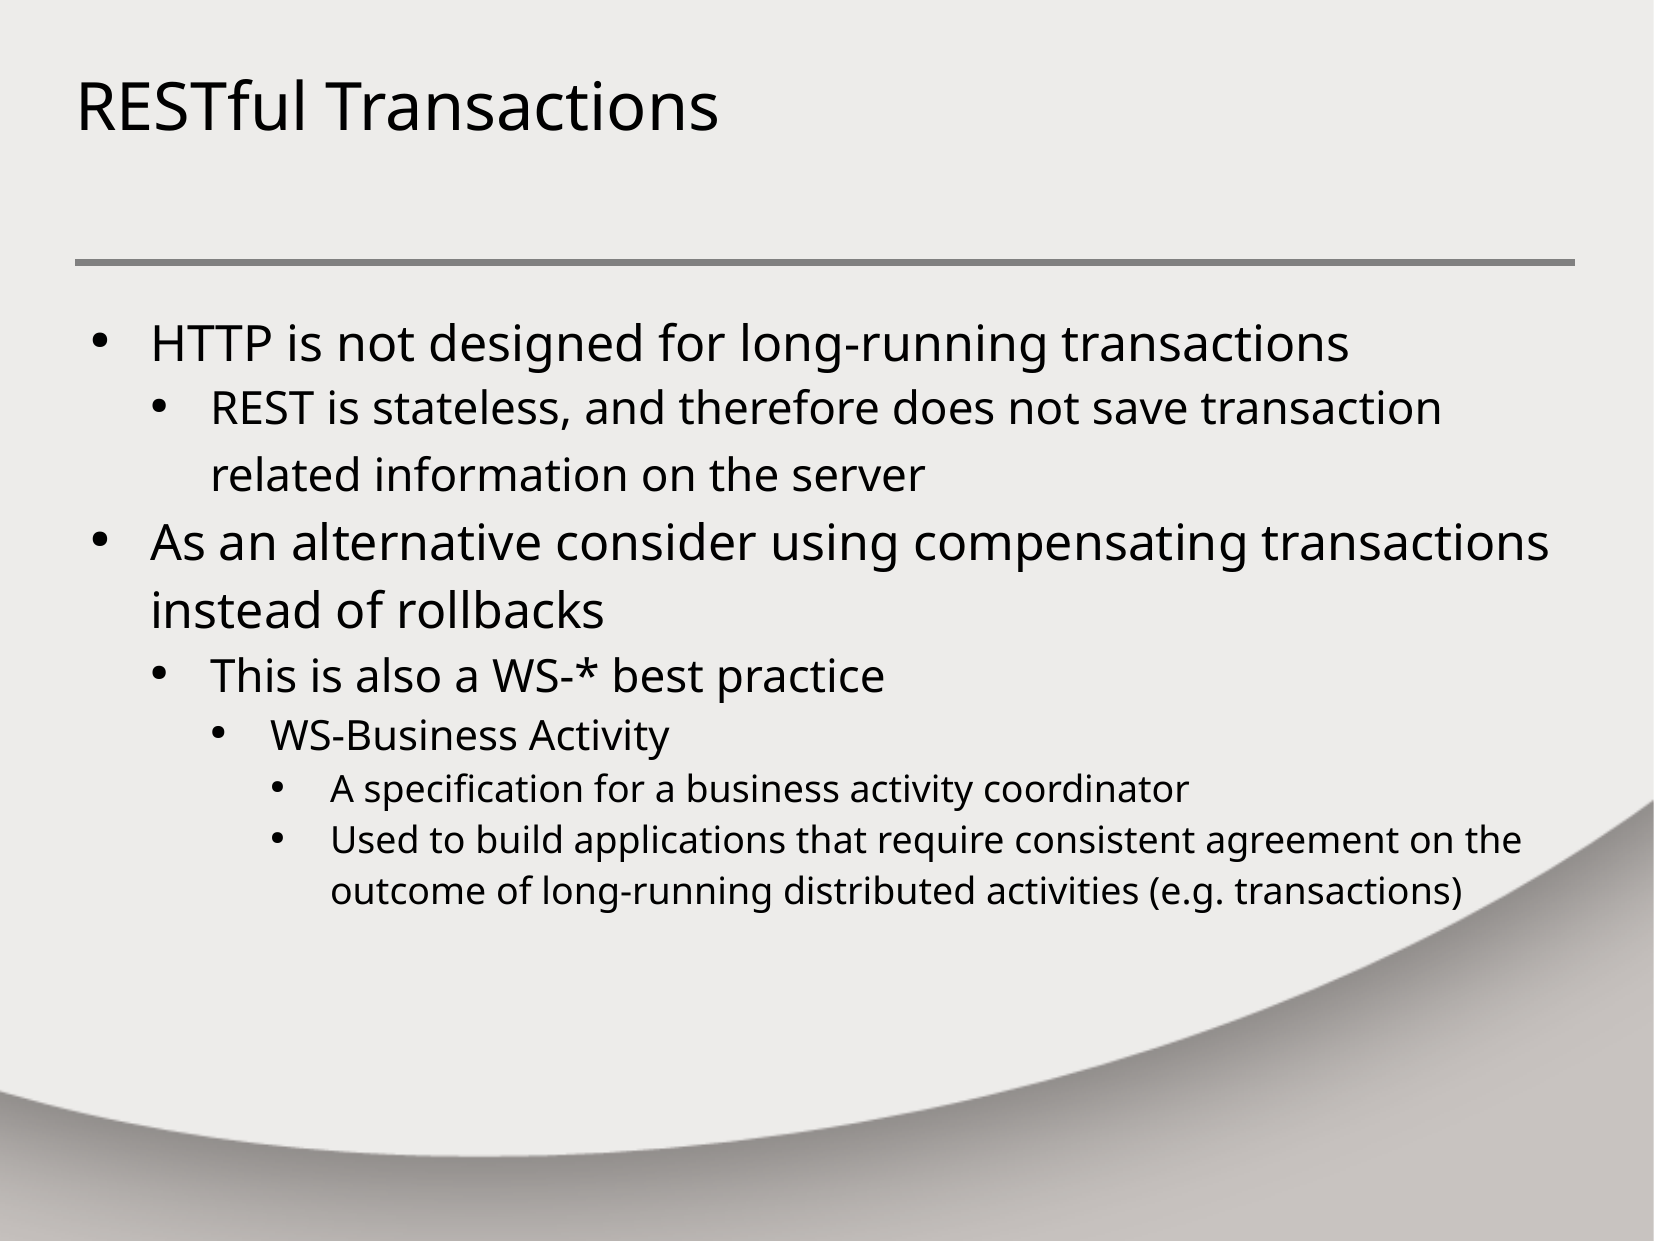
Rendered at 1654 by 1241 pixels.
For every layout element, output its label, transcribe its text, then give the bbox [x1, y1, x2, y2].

picture [0, 0, 1654, 1241]
title RESTful Transactions [75, 75, 1575, 226]
text_box HTTP is not designed for long-running transactions REST is stateless, and therefore does not save transaction related information on the server As an alternative consider using compensating transactions instead of rollbacks This is also a WS-* best practice WS-Business Activity A specification for a business activity coordinator Used to build applications that require consistent agreement on the outcome of long-running distributed activities (e.g. transactions) [75, 300, 1576, 1163]
